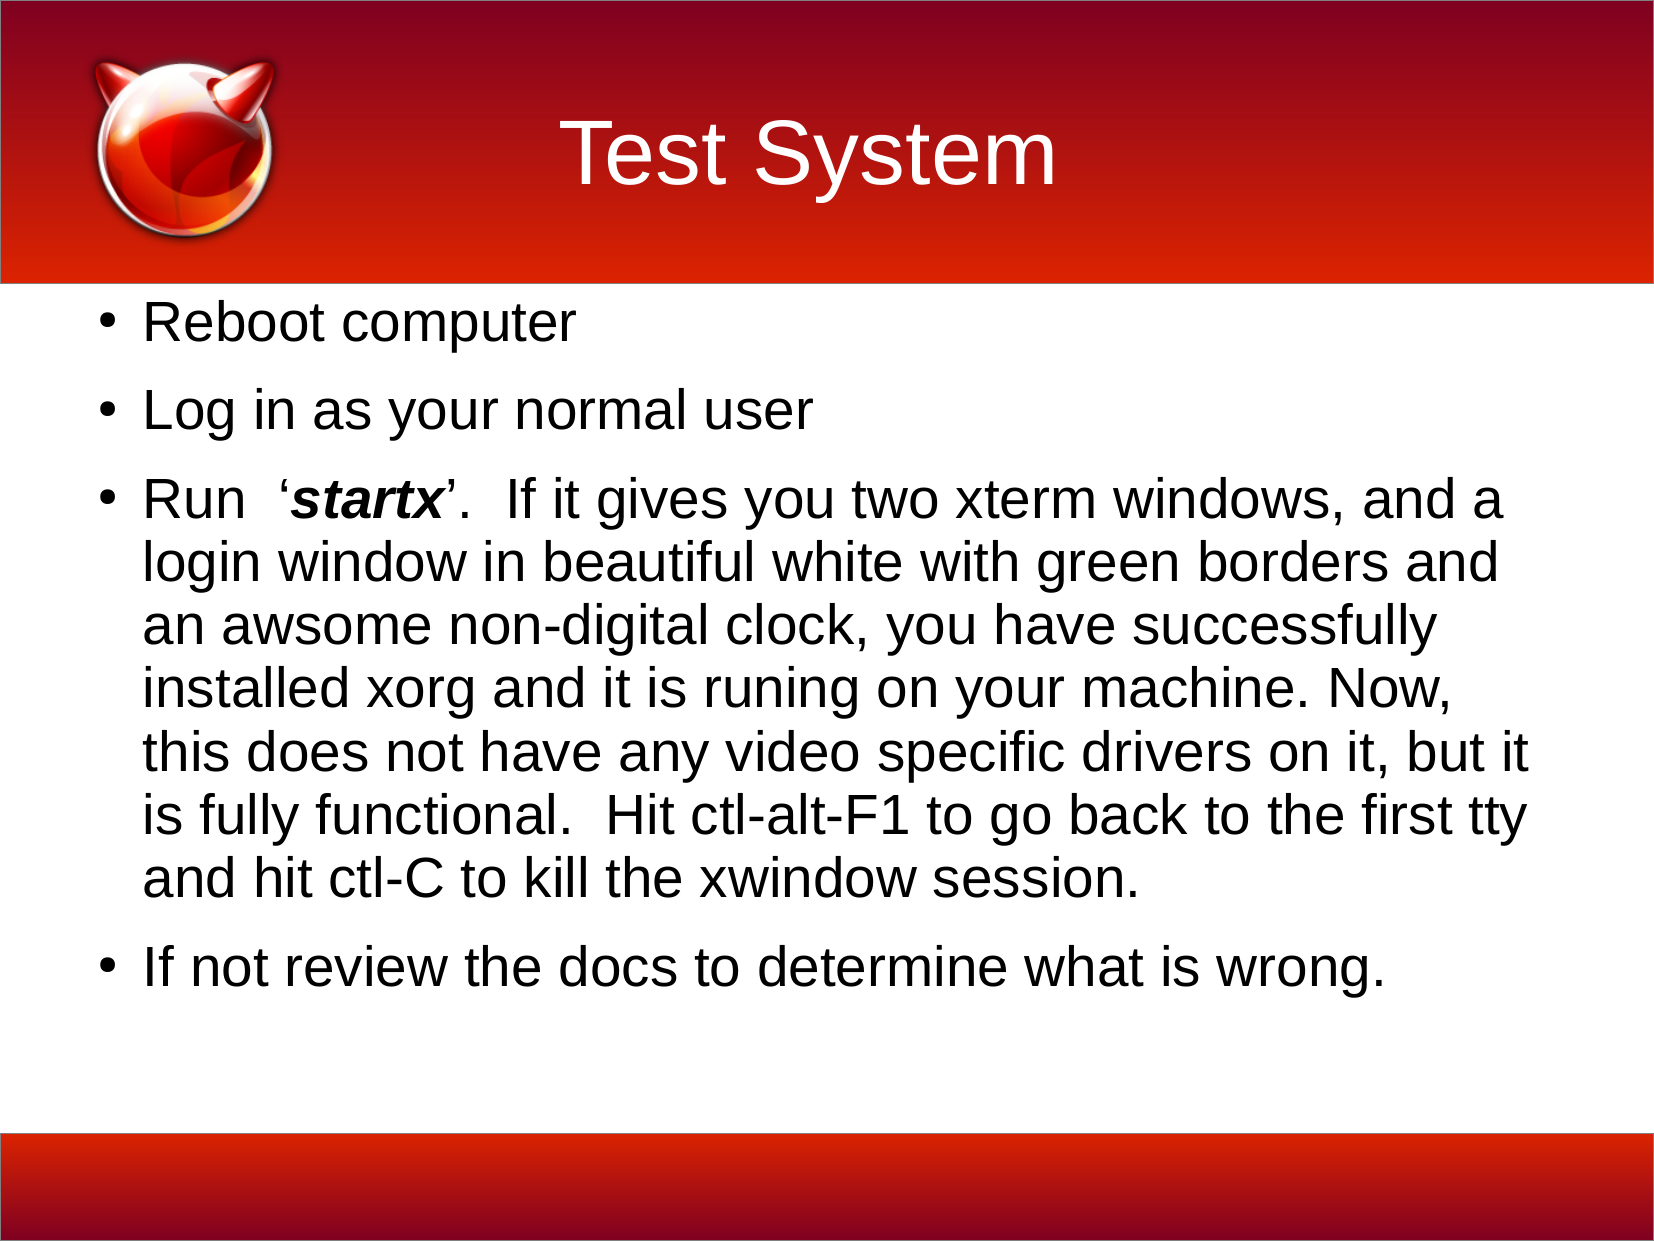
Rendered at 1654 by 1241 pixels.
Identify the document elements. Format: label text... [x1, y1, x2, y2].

title Test System [82, 49, 1536, 257]
list Reboot computer Log in as your normal user Run ‘startx’. If it gives you two xterm windows, and a login window in beautiful white with green borders and an awsome non-digital clock, you have successfully installed xorg and it is runing on your machine. Now, this does not have any video specific drivers on it, but it is fully functional. Hit ctl-alt-F1 to go back to the first tty and hit ctl-C to kill the xwindow session. If not review the docs to determine what is wrong. [82, 290, 1538, 1010]
